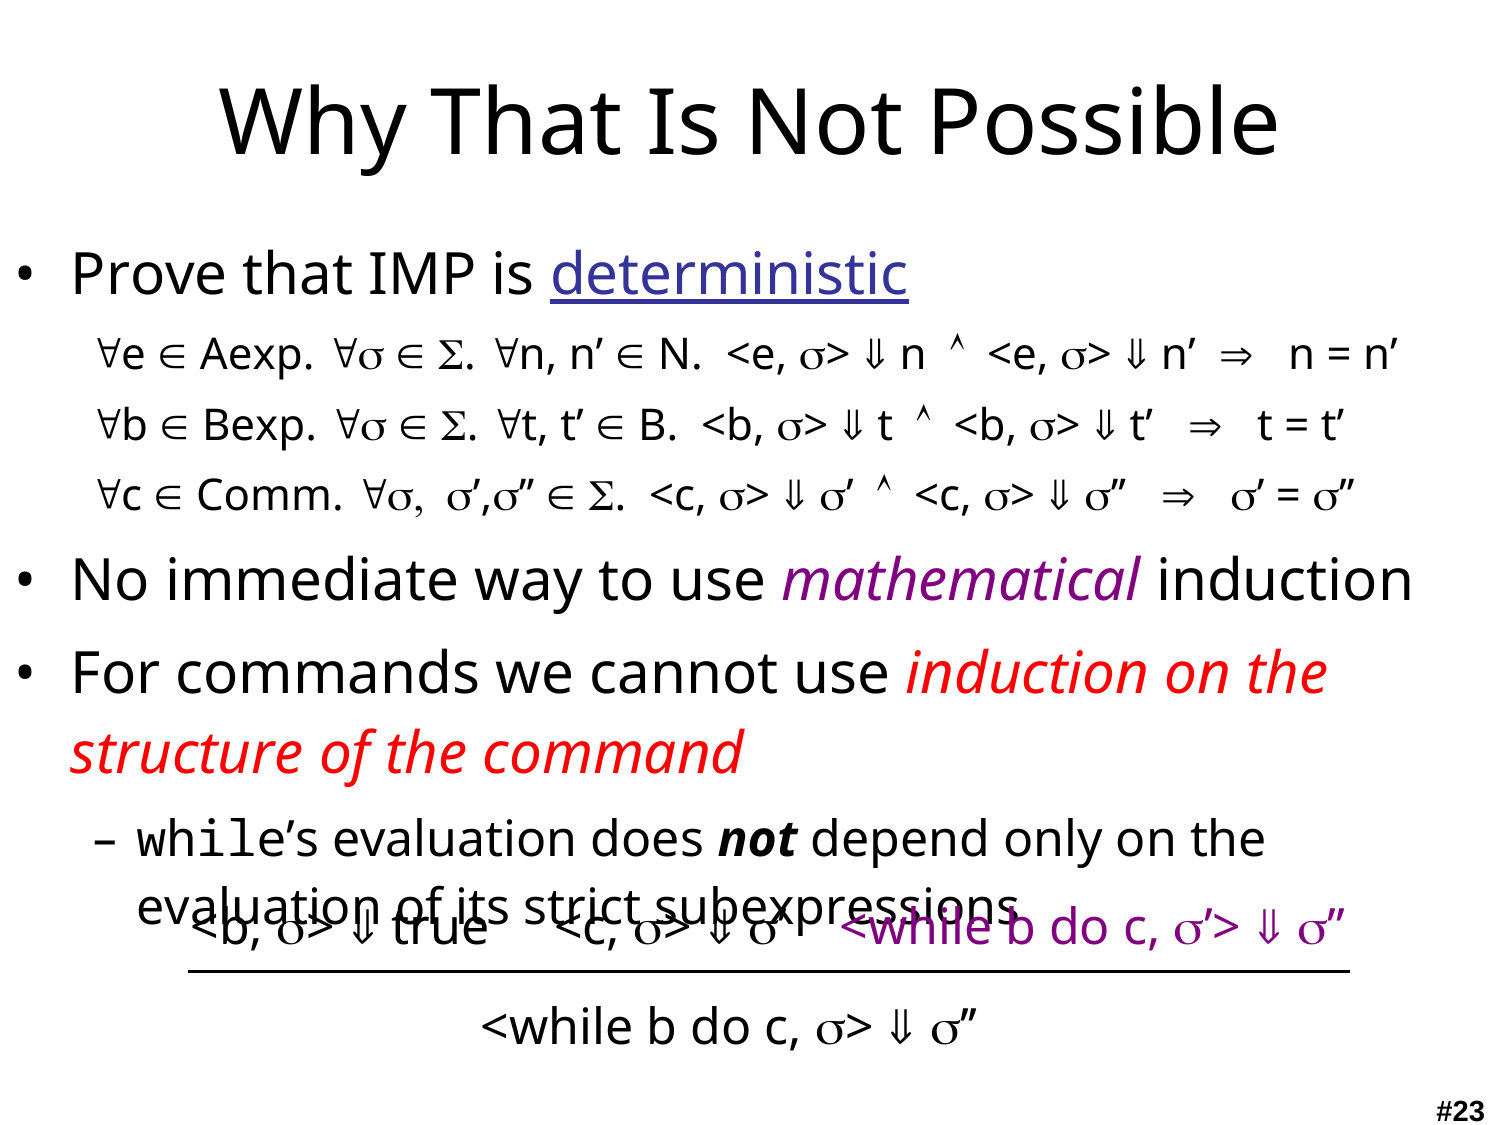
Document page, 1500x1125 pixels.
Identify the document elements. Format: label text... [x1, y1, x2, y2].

title Why That Is Not Possible [75, 24, 1426, 213]
list Prove that IMP is deterministic e  Aexp.   . n, n’  N. <e, >  n  <e, >  n’  n = n’ b  Bexp.   . t, t’  B. <b, >  t  <b, >  t’  t = t’ c  Comm. ’,’’  . <c, >  ’  <c, >  ’’  ’ = ’’ No immediate way to use mathematical induction For commands we cannot use induction on the structure of the command while’s evaluation does not depend only on the evaluation of its strict subexpressions [0, 224, 1500, 1092]
text_box <while b do c, >  ’’ [466, 983, 993, 1068]
text_box <b, >  true <c, >  ’ <while b do c, ’>  ’’ [176, 883, 1361, 968]
